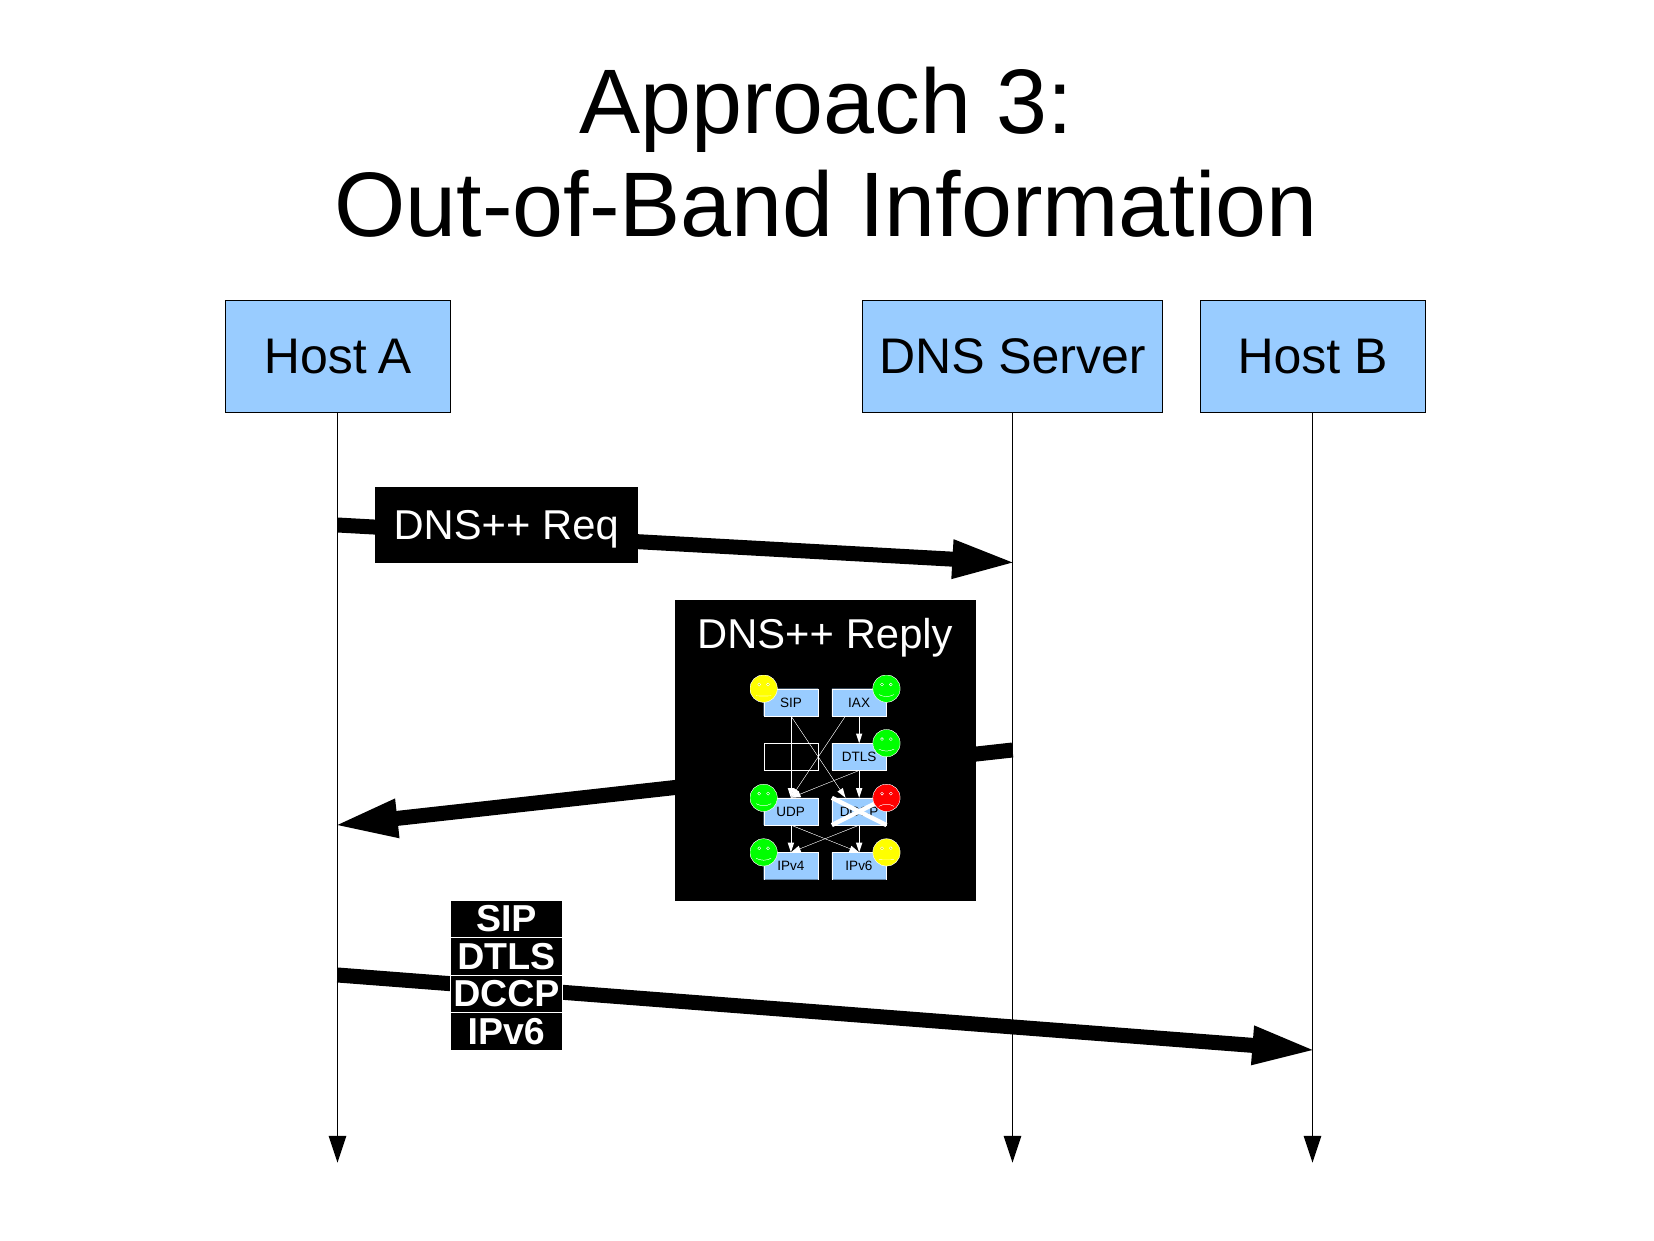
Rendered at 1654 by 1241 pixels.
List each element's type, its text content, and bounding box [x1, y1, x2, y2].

text_box Host A [225, 300, 451, 413]
text_box DCCP [450, 976, 563, 1012]
text_box DNS++ Reply [675, 762, 976, 901]
text_box DTLS [450, 937, 563, 976]
text_box DNS++ Reply [675, 600, 976, 779]
picture [750, 675, 901, 880]
text_box Host B [1200, 300, 1426, 413]
title Approach 3: Out-of-Band Information [82, 49, 1571, 257]
text_box DNS++ Req [375, 487, 638, 563]
text_box DNS Server [862, 300, 1163, 413]
text_box IPv6 [450, 1012, 563, 1051]
text_box SIP [450, 900, 563, 937]
